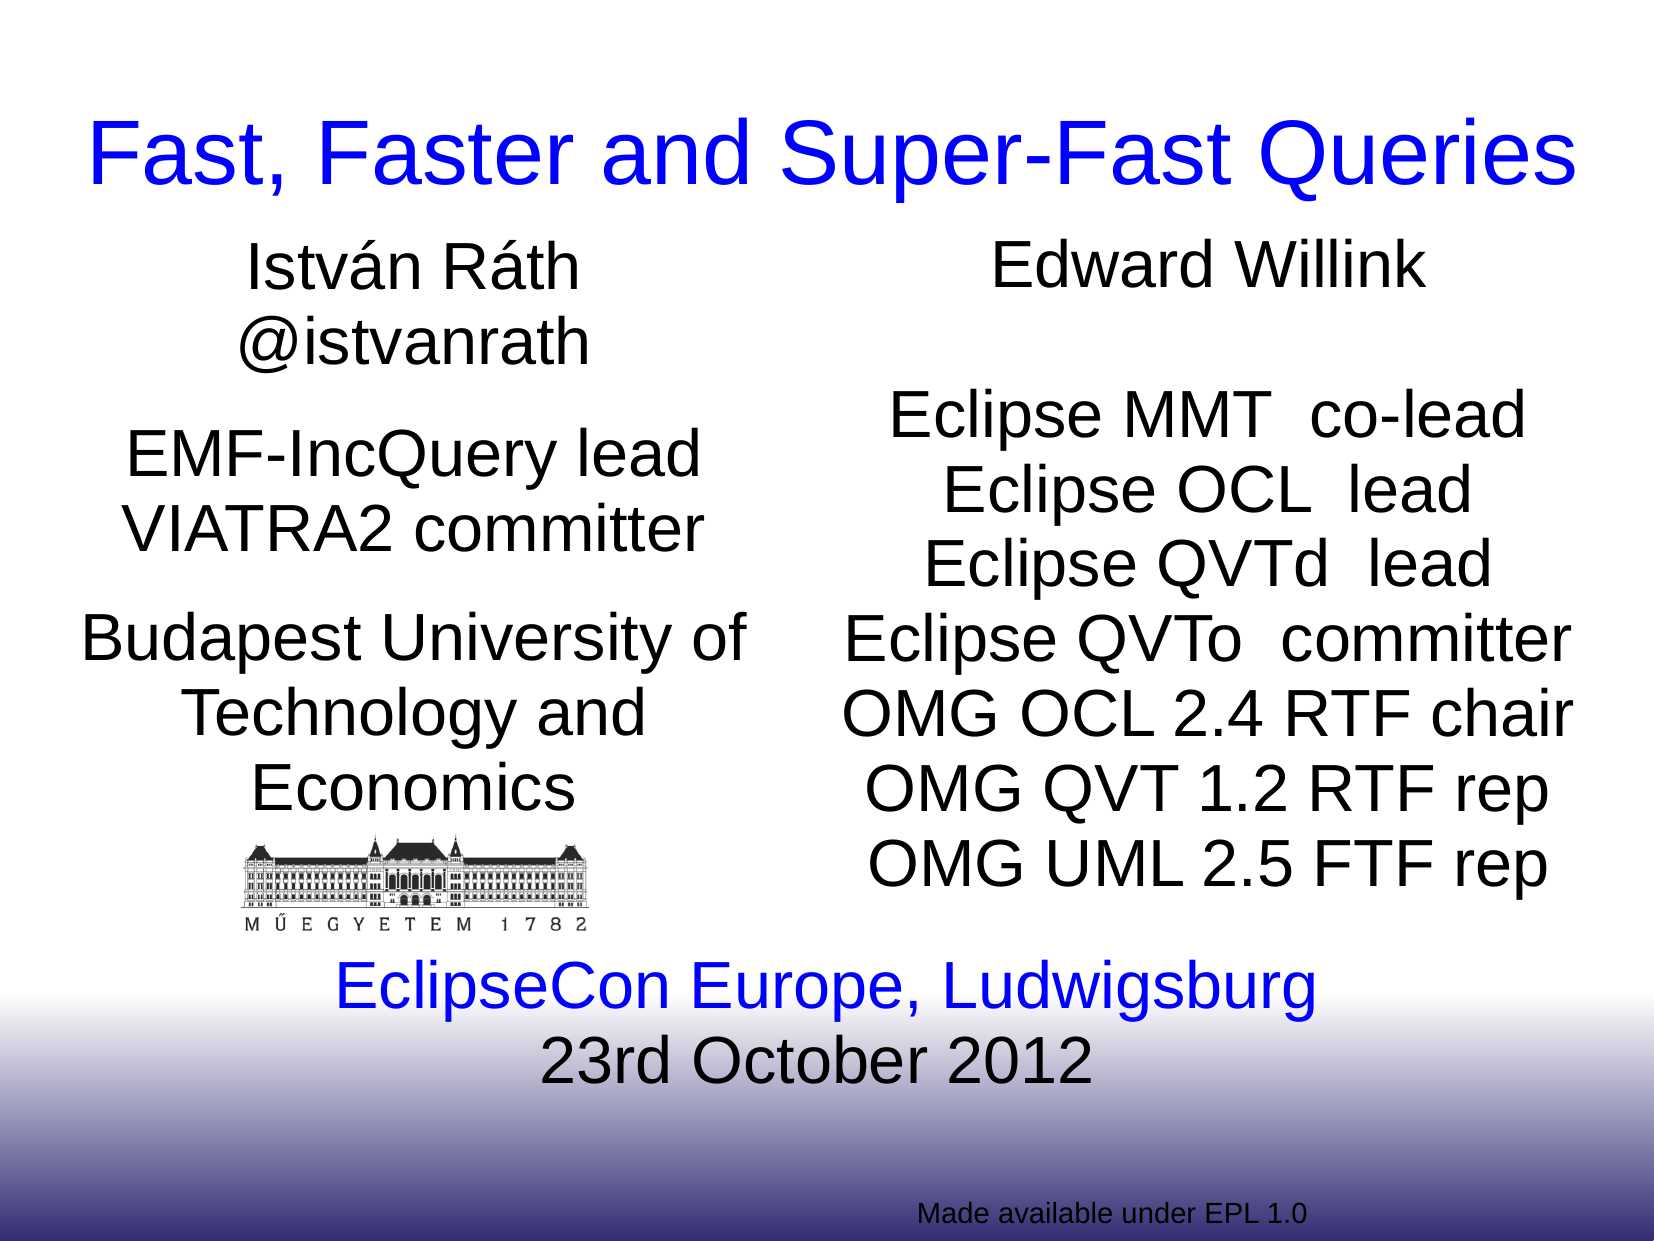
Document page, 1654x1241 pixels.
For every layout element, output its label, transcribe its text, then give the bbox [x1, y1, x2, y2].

text_box István Ráth @istvanrath EMF-IncQuery lead VIATRA2 committer Budapest University of Technology and Economics [38, 229, 790, 900]
title Fast, Faster and Super-Fast Queries [65, 56, 1601, 250]
picture [241, 832, 589, 931]
subtitle EclipseCon Europe, Ludwigsburg 23rd October 2012 [82, 936, 1571, 1109]
text_box Edward Willink Eclipse MMT co-lead Eclipse OCL lead Eclipse QVTd lead Eclipse QVTo committer OMG OCL 2.4 RTF chair OMG QVT 1.2 RTF rep OMG UML 2.5 FTF rep [832, 227, 1584, 901]
